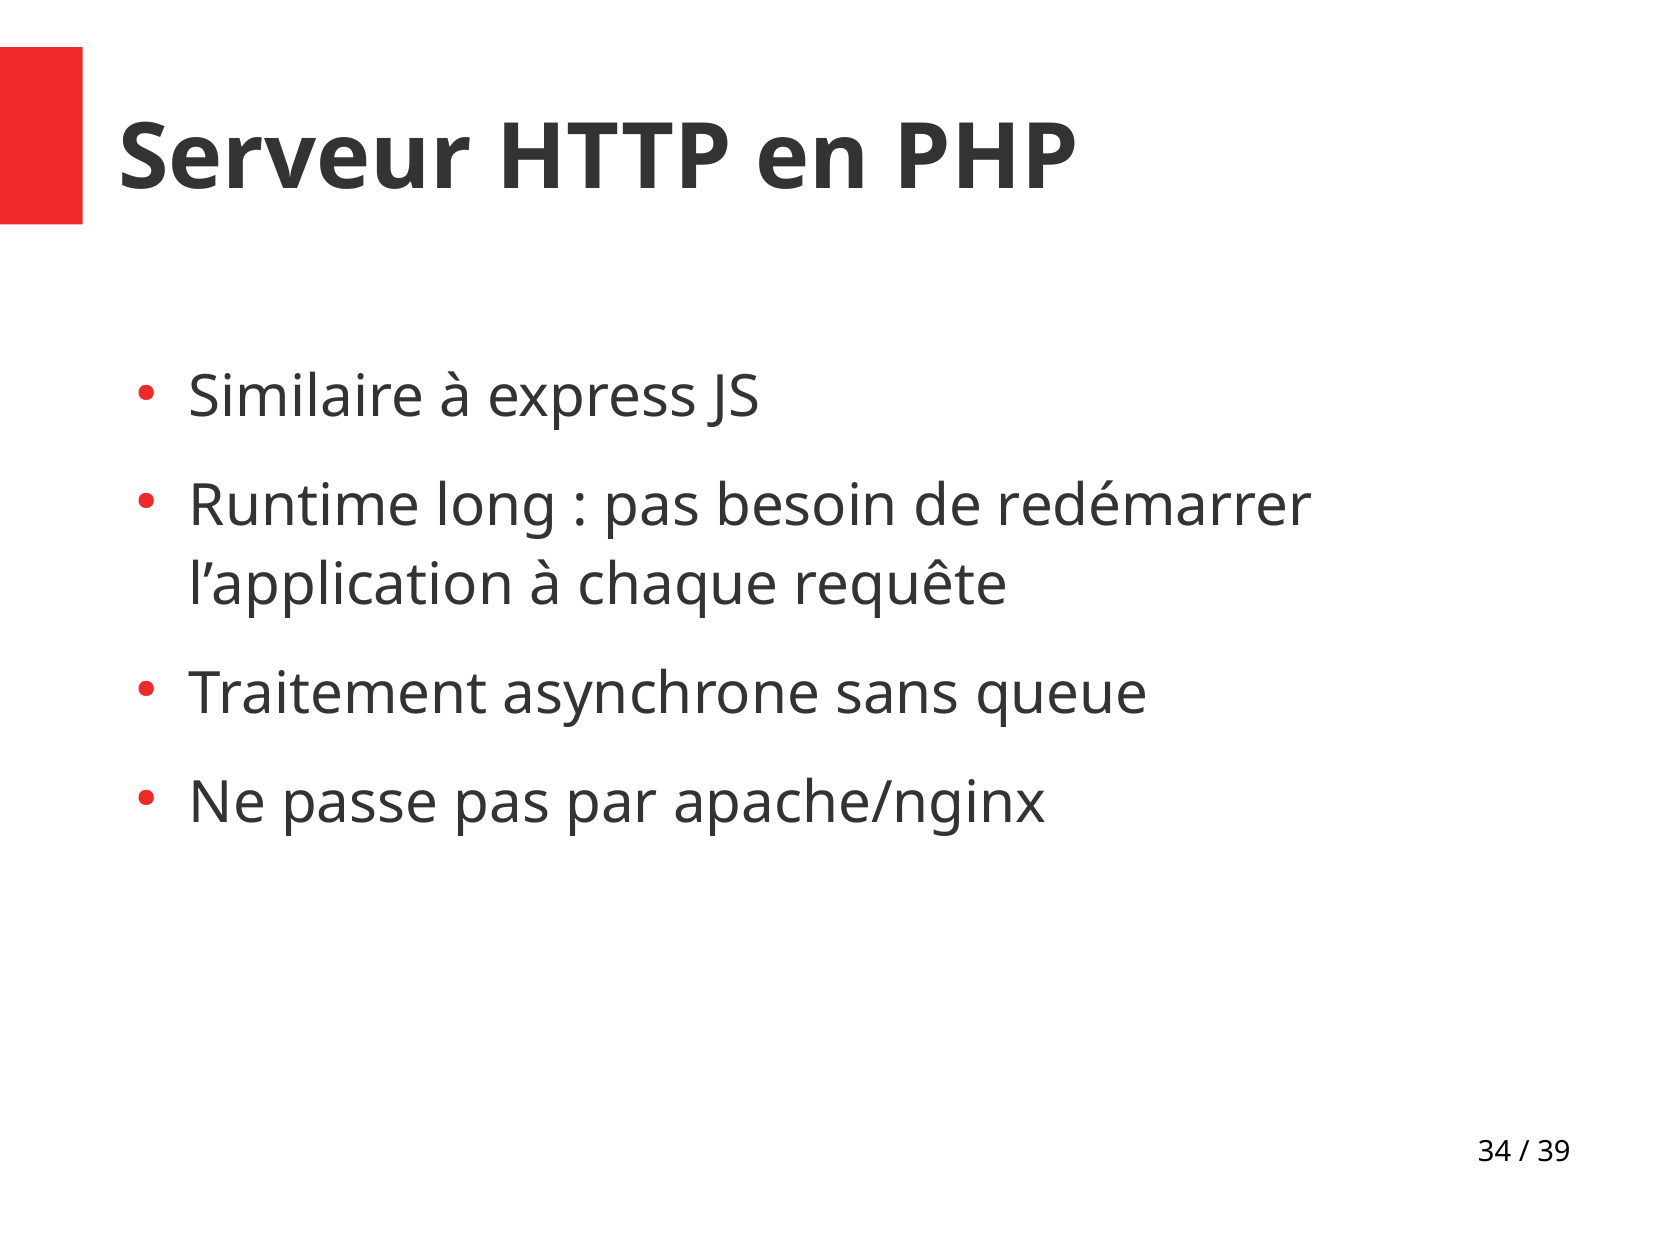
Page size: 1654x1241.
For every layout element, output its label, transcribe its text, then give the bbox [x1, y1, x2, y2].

title Serveur HTTP en PHP [118, 49, 1571, 257]
list Similaire à express JS Runtime long : pas besoin de redémarrer l’application à chaque requête Traitement asynchrone sans queue Ne passe pas par apache/nginx [118, 354, 1536, 1074]
